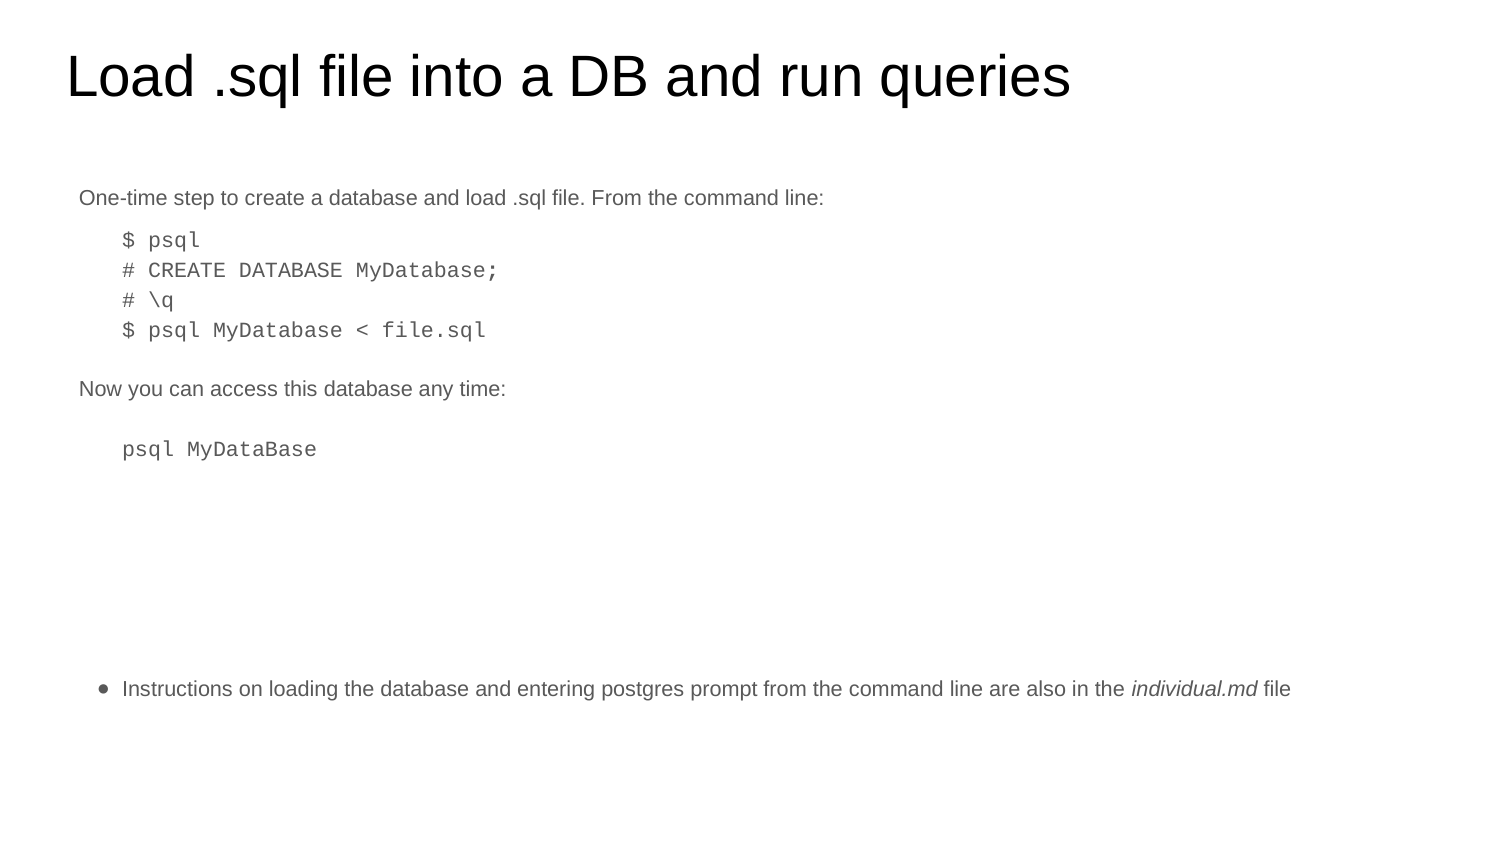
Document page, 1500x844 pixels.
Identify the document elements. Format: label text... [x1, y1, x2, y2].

title Load .sql file into a DB and run queries [51, 23, 1449, 126]
list One-time step to create a database and load .sql file. From the command line: $ psql # CREATE DATABASE MyDatabase; # \q $ psql MyDatabase < file.sql Now you can access this database any time: psql MyDataBase Instructions on loading the database and entering postgres prompt from the command line are also in the individual.md file [63, 164, 1462, 723]
